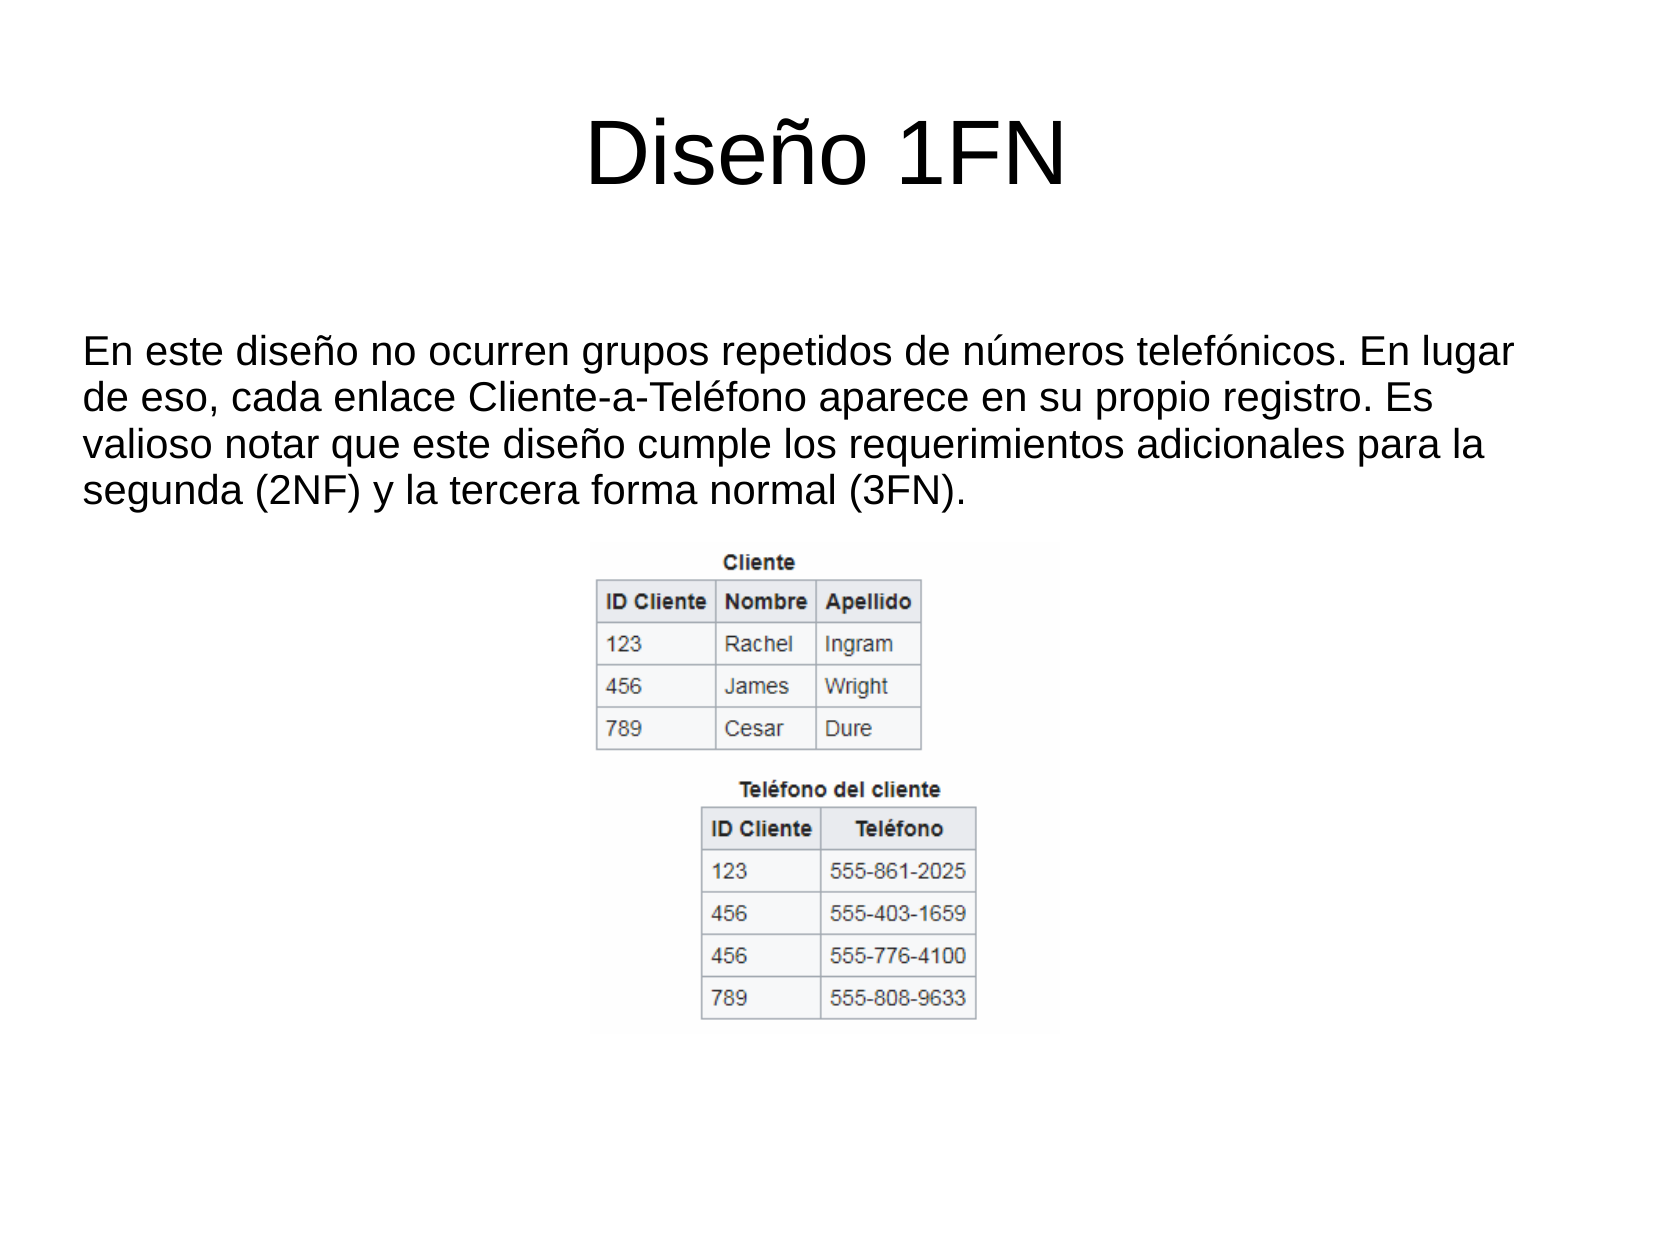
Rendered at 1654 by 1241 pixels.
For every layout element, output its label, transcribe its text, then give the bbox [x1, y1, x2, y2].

picture [590, 542, 1060, 1034]
subtitle En este diseño no ocurren grupos repetidos de números telefónicos. En lugar de eso, cada enlace Cliente-a-Teléfono aparece en su propio registro. Es valioso notar que este diseño cumple los requerimientos adicionales para la segunda (2NF) y la tercera forma normal (3FN). [82, 290, 1571, 1109]
title Diseño 1FN [82, 49, 1571, 257]
